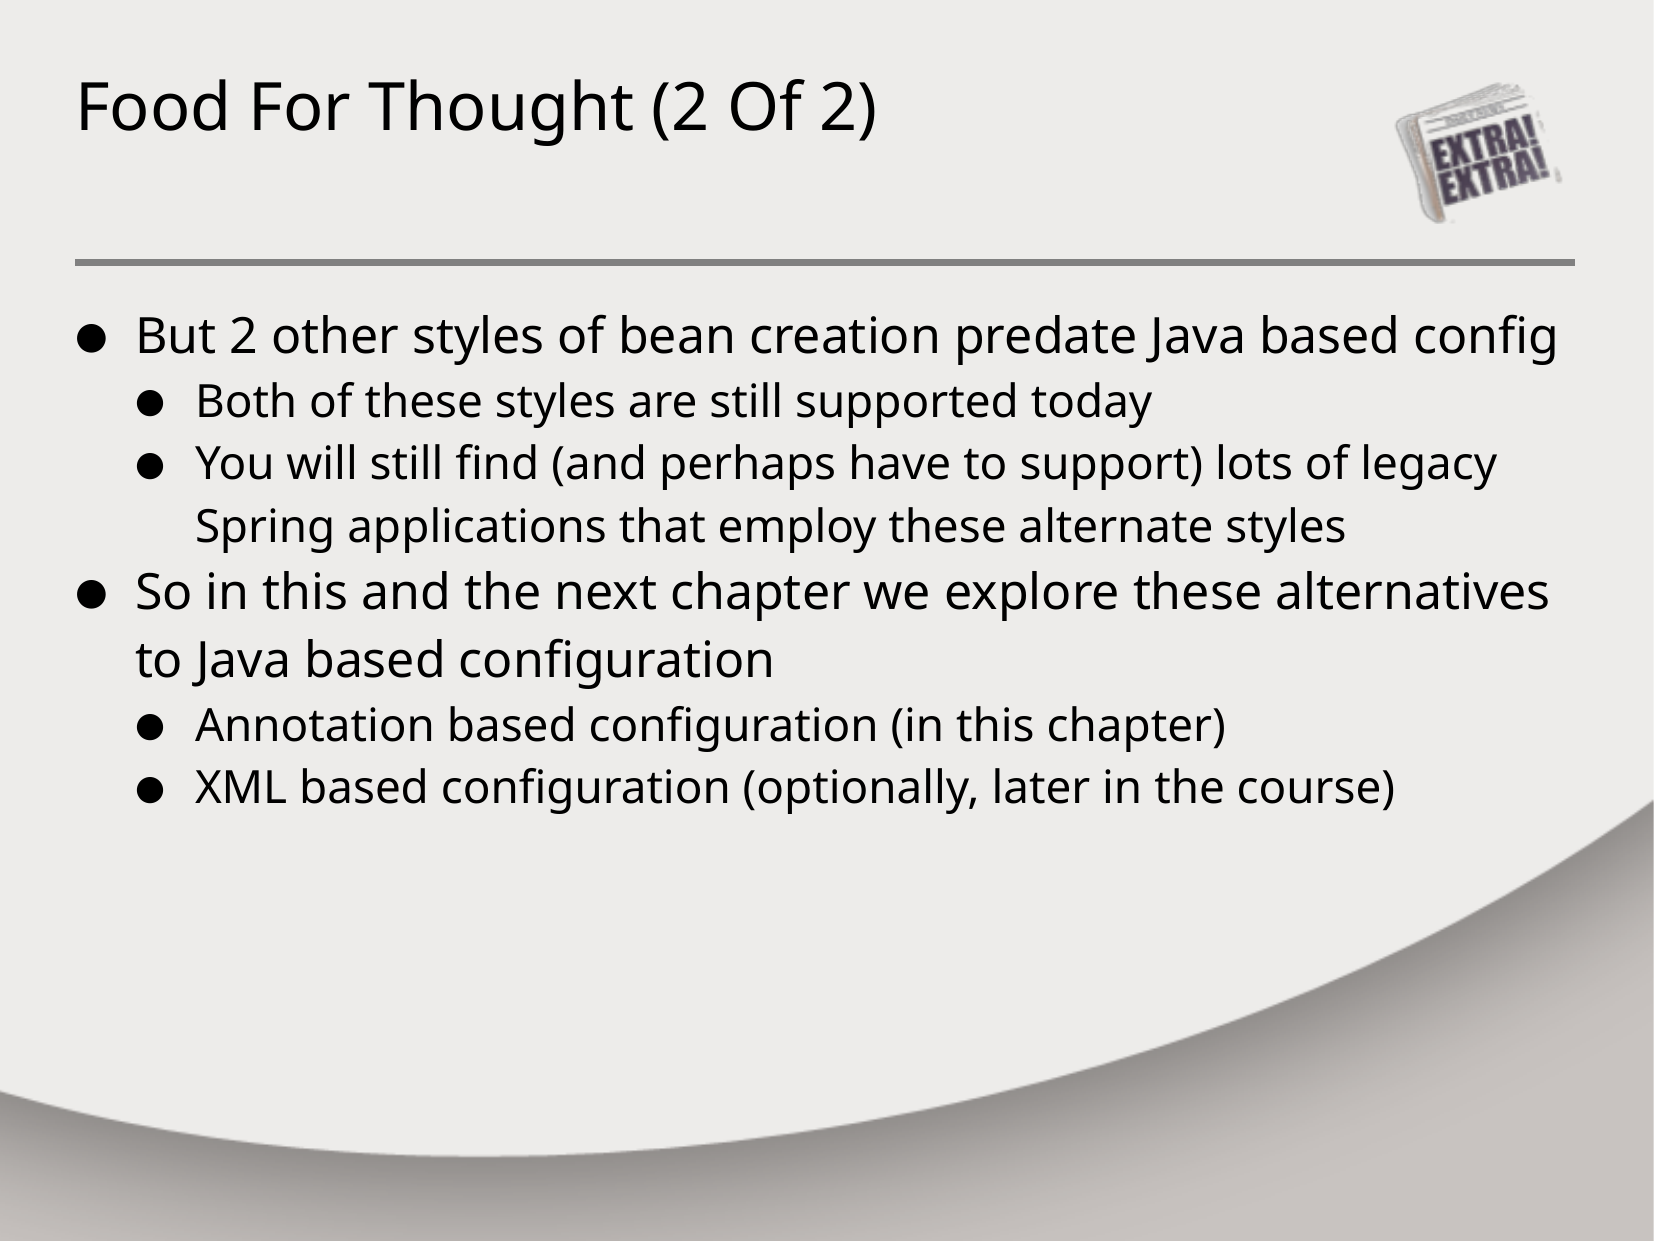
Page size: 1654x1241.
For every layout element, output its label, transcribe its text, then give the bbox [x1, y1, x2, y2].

title Food For Thought (2 Of 2) [75, 75, 1387, 226]
picture [0, 0, 1654, 1241]
list But 2 other styles of bean creation predate Java based config Both of these styles are still supported today You will still find (and perhaps have to support) lots of legacy Spring applications that employ these alternate styles So in this and the next chapter we explore these alternatives to Java based configuration Annotation based configuration (in this chapter) XML based configuration (optionally, later in the course) [75, 300, 1576, 1163]
